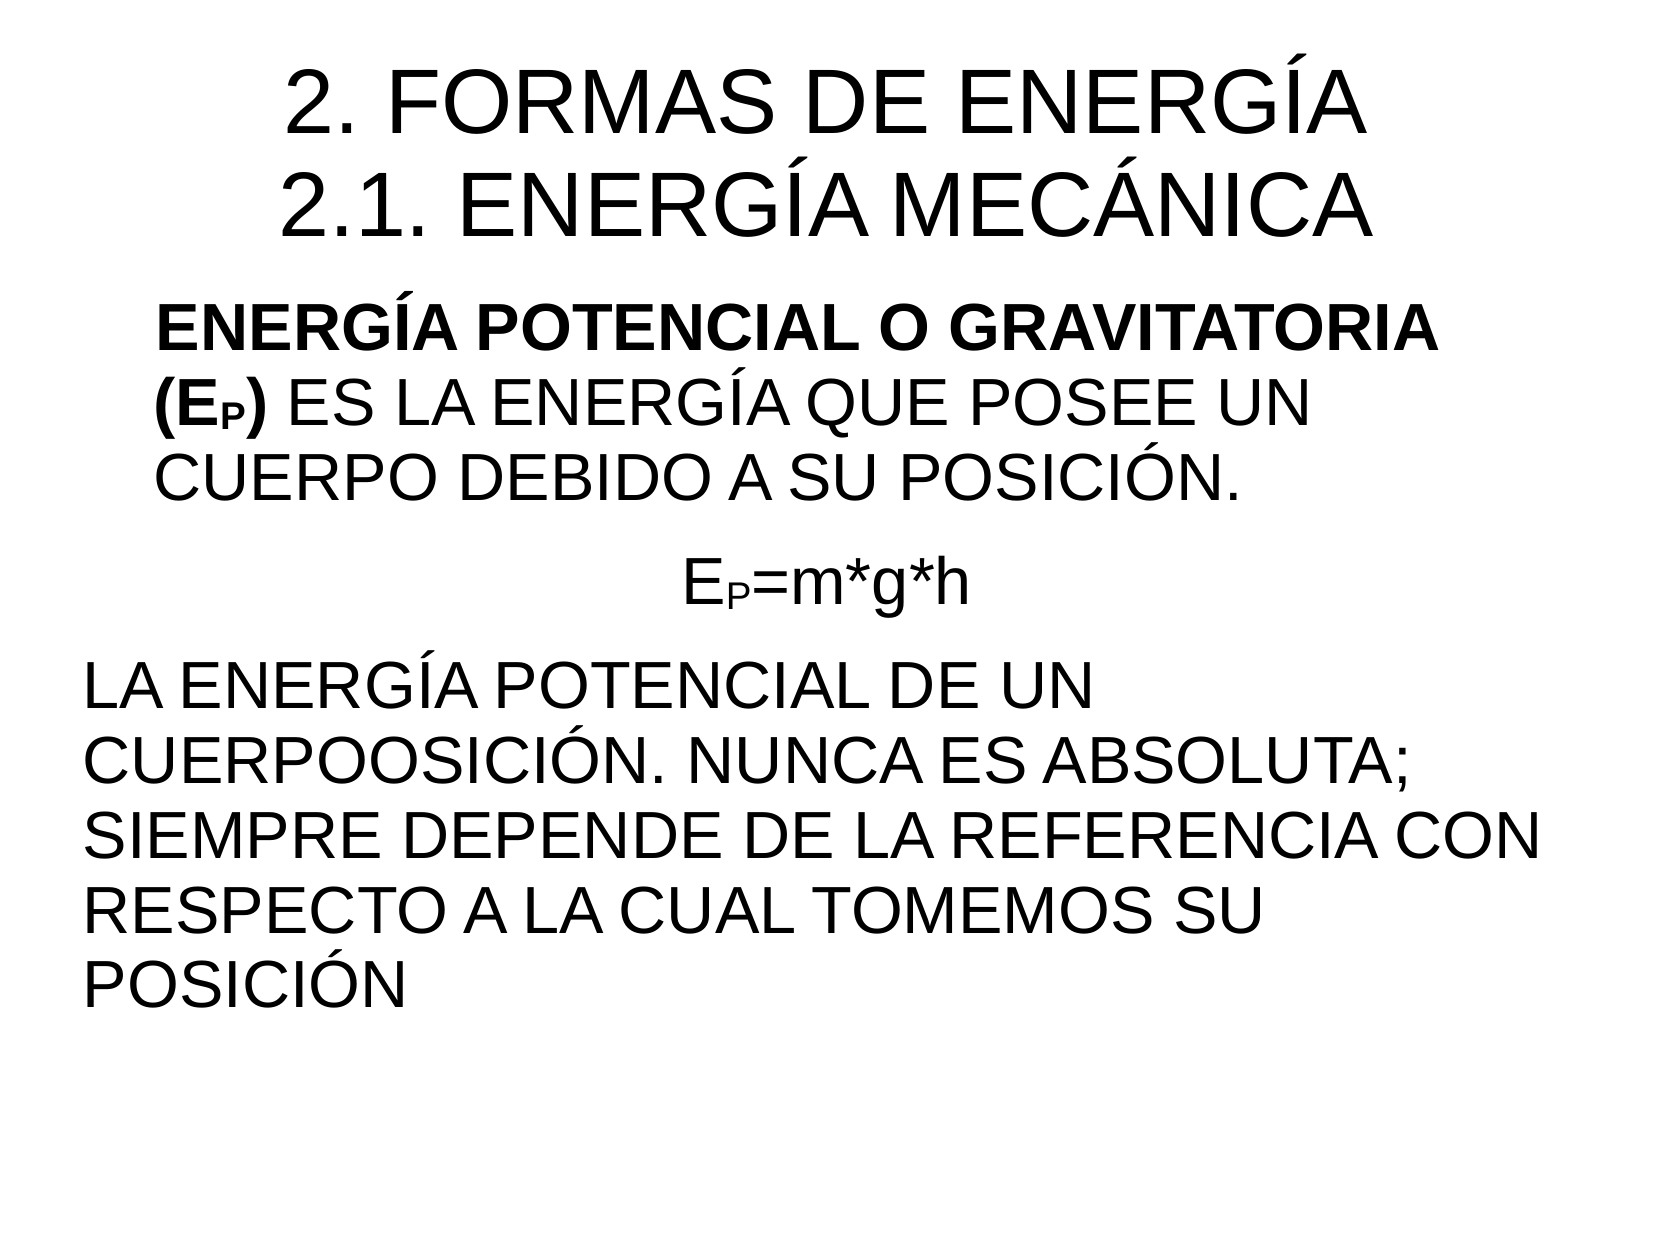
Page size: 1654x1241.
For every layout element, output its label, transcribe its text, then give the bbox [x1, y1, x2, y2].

title 2. FORMAS DE ENERGÍA 2.1. ENERGÍA MECÁNICA [82, 49, 1571, 257]
list ENERGÍA POTENCIAL O GRAVITATORIA (EP) ES LA ENERGÍA QUE POSEE UN CUERPO DEBIDO A SU POSICIÓN. EP=m*g*h LA ENERGÍA POTENCIAL DE UN CUERPOOSICIÓN. NUNCA ES ABSOLUTA; SIEMPRE DEPENDE DE LA REFERENCIA CON RESPECTO A LA CUAL TOMEMOS SU POSICIÓN [82, 290, 1571, 1109]
